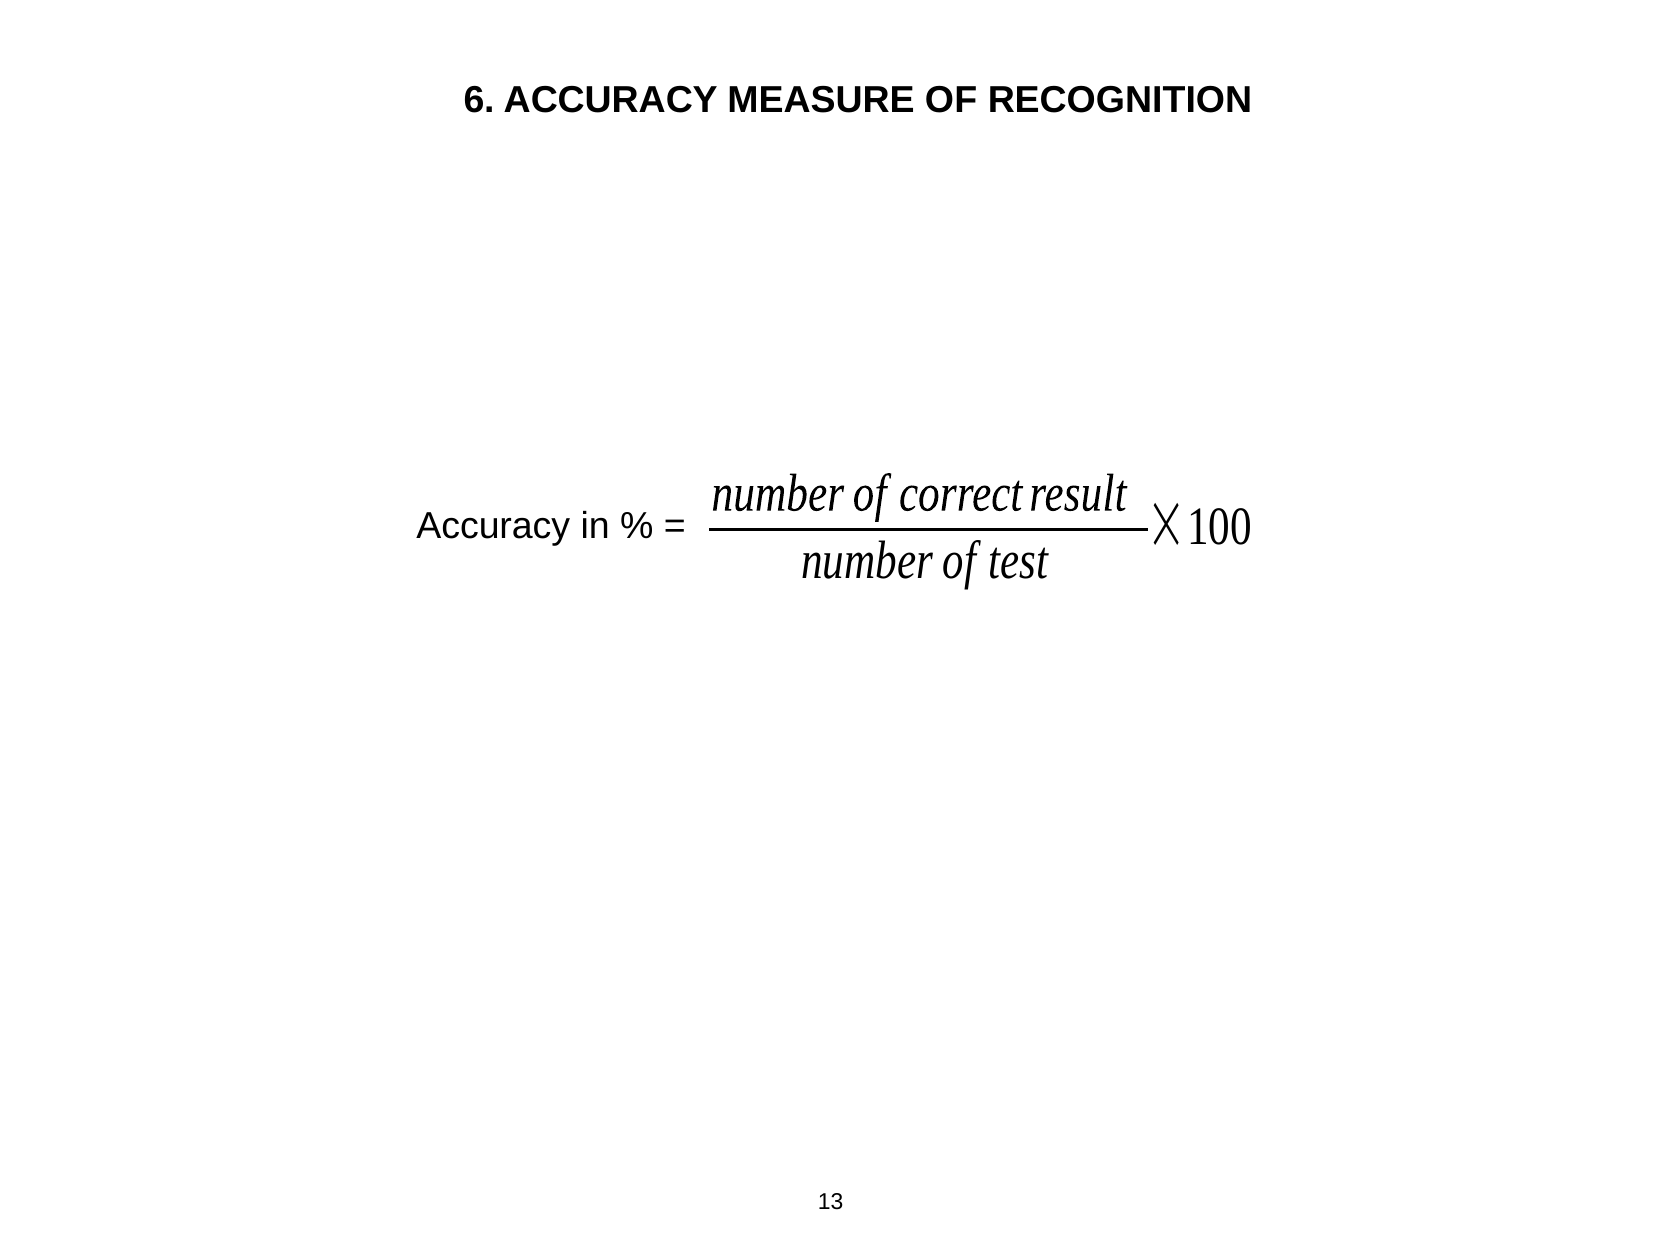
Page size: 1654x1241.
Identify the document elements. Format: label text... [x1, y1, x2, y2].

text_box [941, 485, 957, 511]
text_box [992, 485, 1010, 512]
text_box of [942, 530, 977, 591]
text_box [1064, 485, 1080, 512]
text_box [1031, 485, 1047, 511]
text_box 6. ACCURACY MEASURE OF RECOGNITION [448, 70, 1323, 170]
text_box [875, 473, 892, 522]
text_box [958, 485, 974, 511]
text_box [735, 486, 754, 512]
text_box [1045, 485, 1063, 512]
text_box [1082, 486, 1101, 512]
text_box [787, 473, 807, 512]
text_box Accuracy in % = [401, 496, 898, 556]
text_box [828, 485, 845, 511]
text_box 100 [1187, 496, 1252, 557]
text_box number [801, 530, 934, 591]
text_box [973, 485, 991, 512]
text_box [809, 485, 827, 512]
text_box × [1149, 495, 1184, 562]
text_box [712, 485, 732, 511]
text_box [1012, 480, 1024, 512]
text_box [756, 485, 785, 511]
text_box [900, 485, 918, 512]
text_box [854, 485, 873, 512]
text_box test [988, 530, 1049, 591]
text_box [919, 485, 939, 512]
text_box [1104, 473, 1114, 511]
text_box 13 [803, 1181, 886, 1241]
text_box [1116, 480, 1128, 512]
